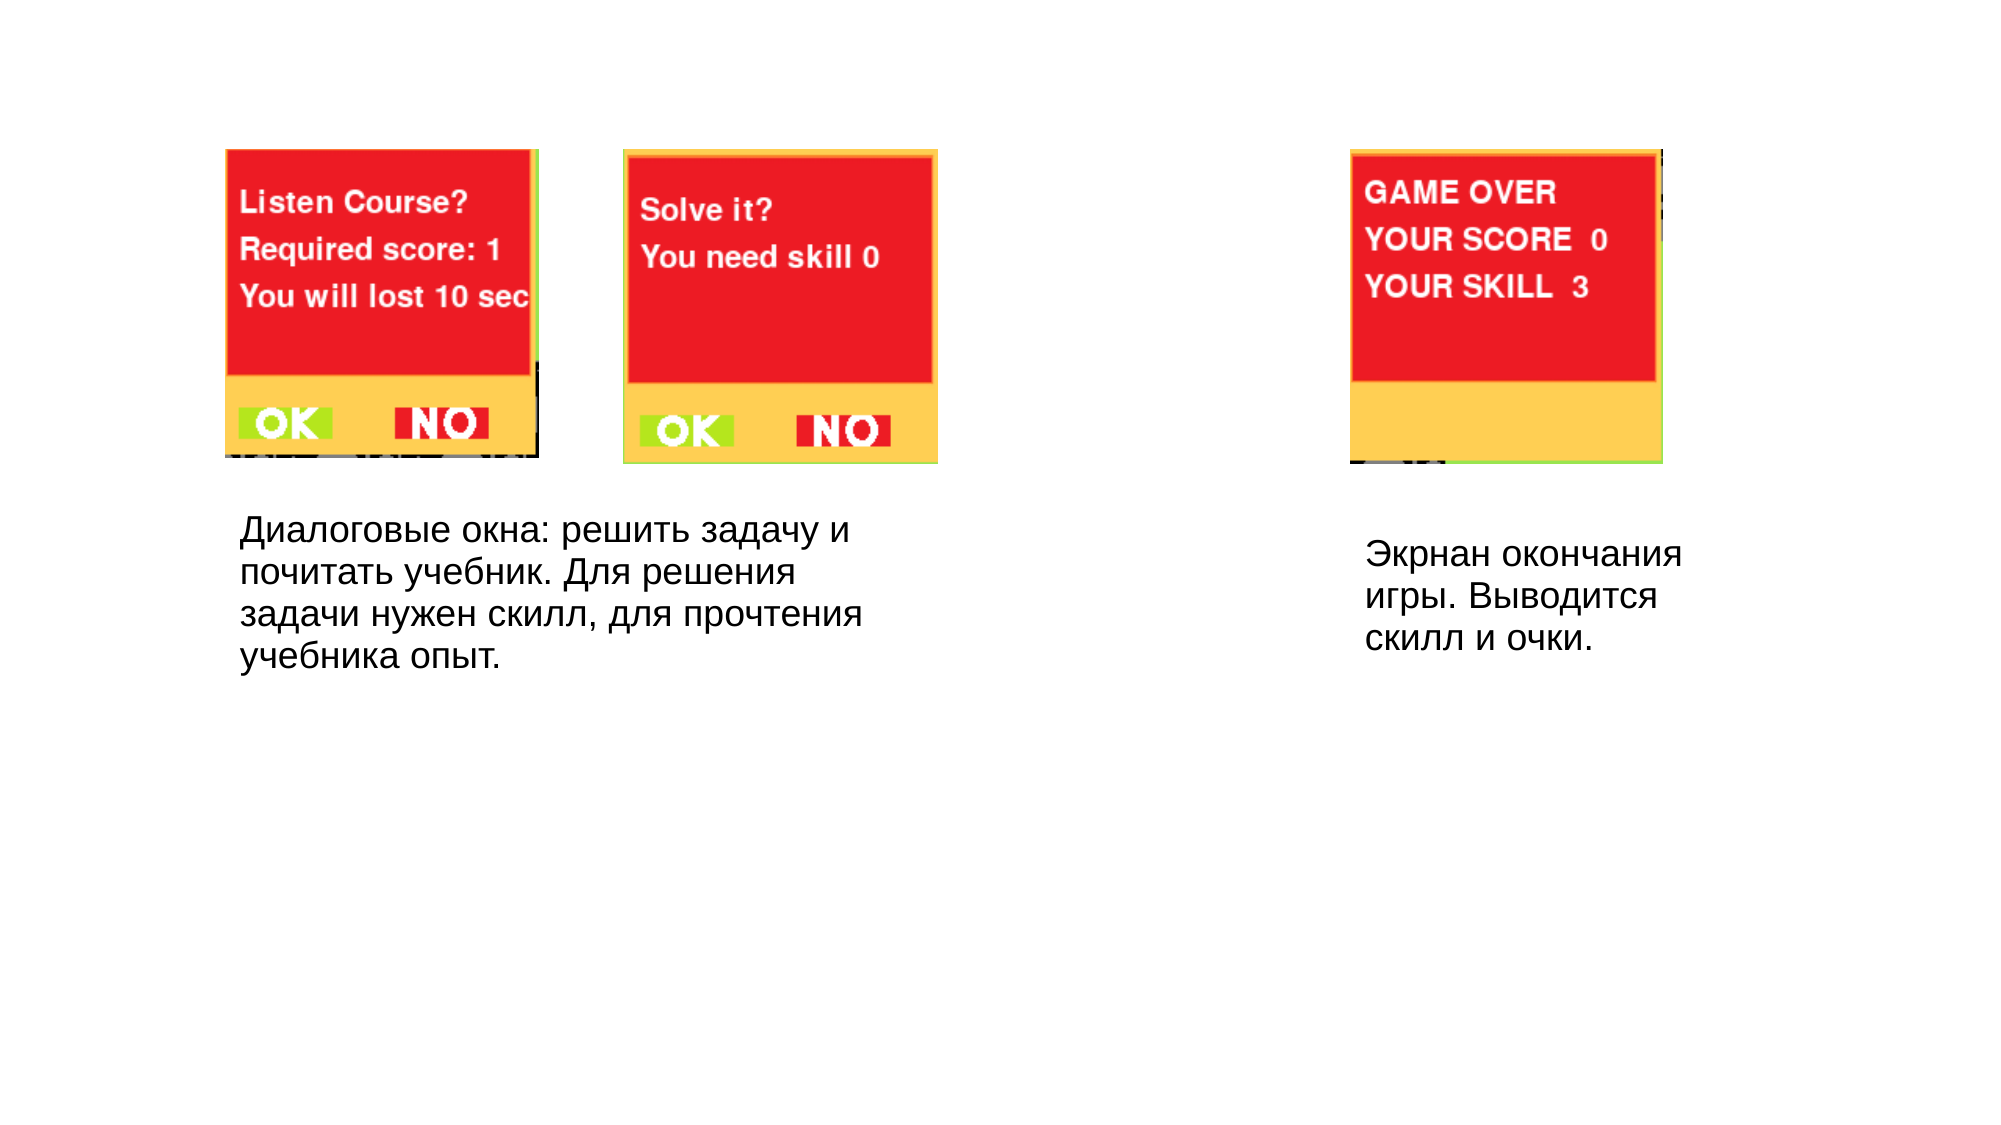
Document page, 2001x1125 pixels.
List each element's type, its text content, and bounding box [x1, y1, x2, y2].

text_box Экрнан окончания игры. Выводится скилл и очки. [1350, 525, 1763, 708]
picture [623, 149, 938, 464]
picture [1350, 149, 1663, 464]
picture [225, 149, 539, 458]
text_box Диалоговые окна: решить задачу и почитать учебник. Для решения задачи нужен скилл, для прочтения учебника опыт. [225, 501, 938, 684]
